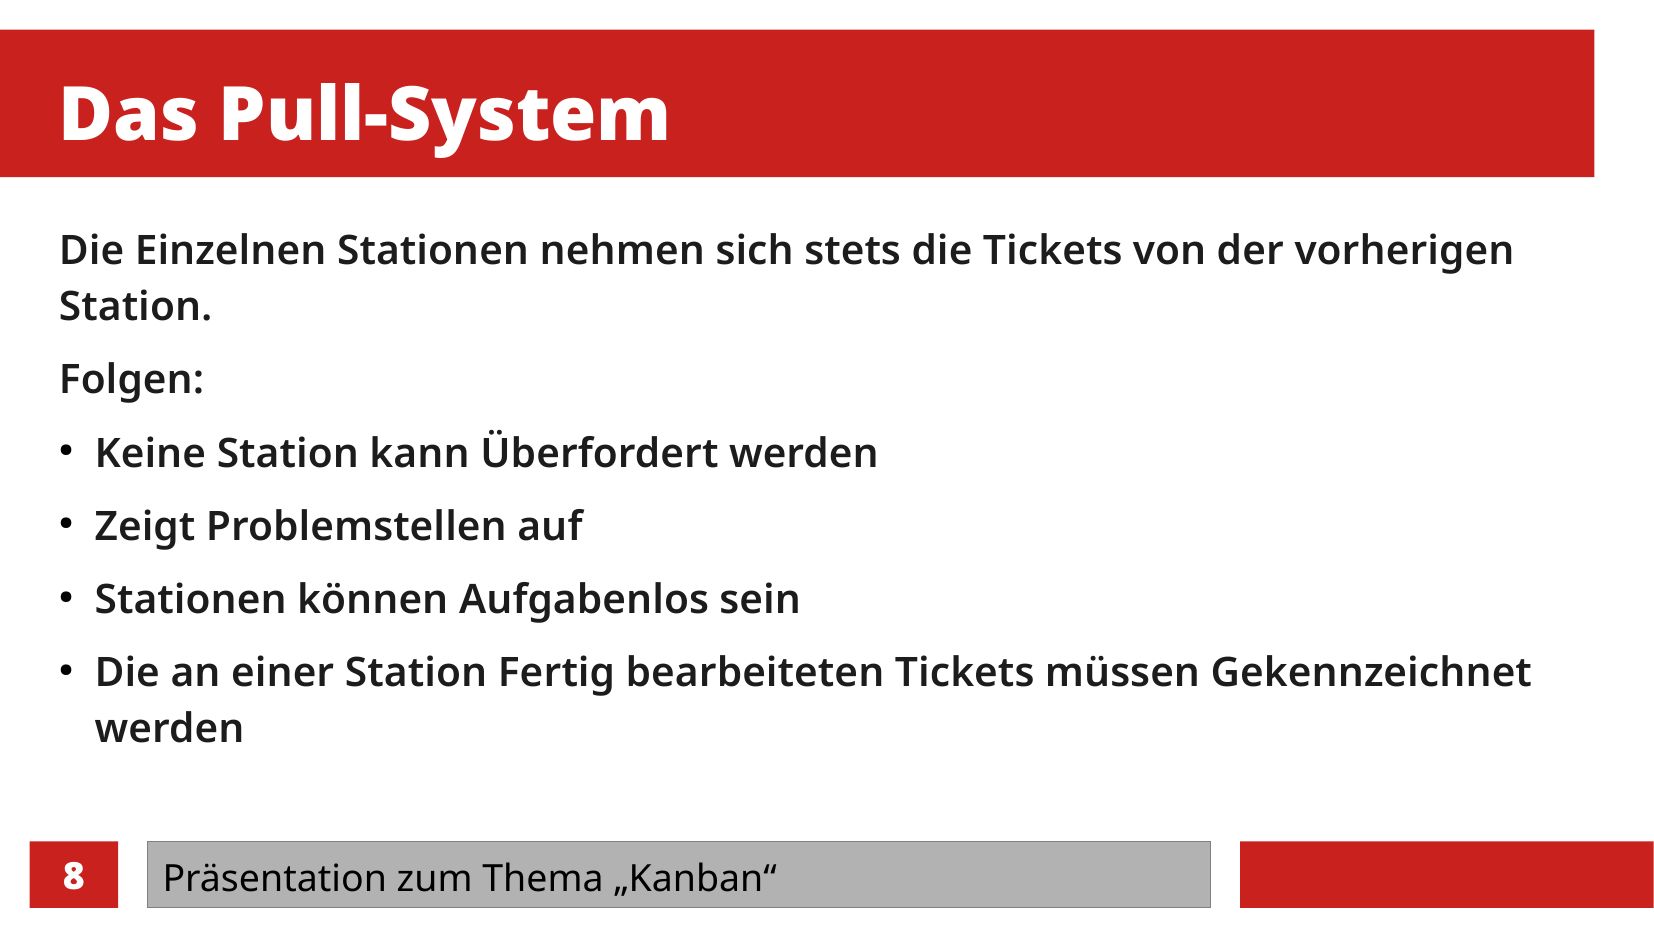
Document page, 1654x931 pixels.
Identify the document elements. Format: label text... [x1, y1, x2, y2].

text_box Präsentation zum Thema „Kanban“ [147, 844, 730, 907]
list Die Einzelnen Stationen nehmen sich stets die Tickets von der vorherigen Station. Folgen: Keine Station kann Überfordert werden Zeigt Problemstellen auf Stationen können Aufgabenlos sein Die an einer Station Fertig bearbeiteten Tickets müssen Gekennzeichnet werden [59, 221, 1565, 798]
title Das Pull-System [59, 44, 1595, 163]
